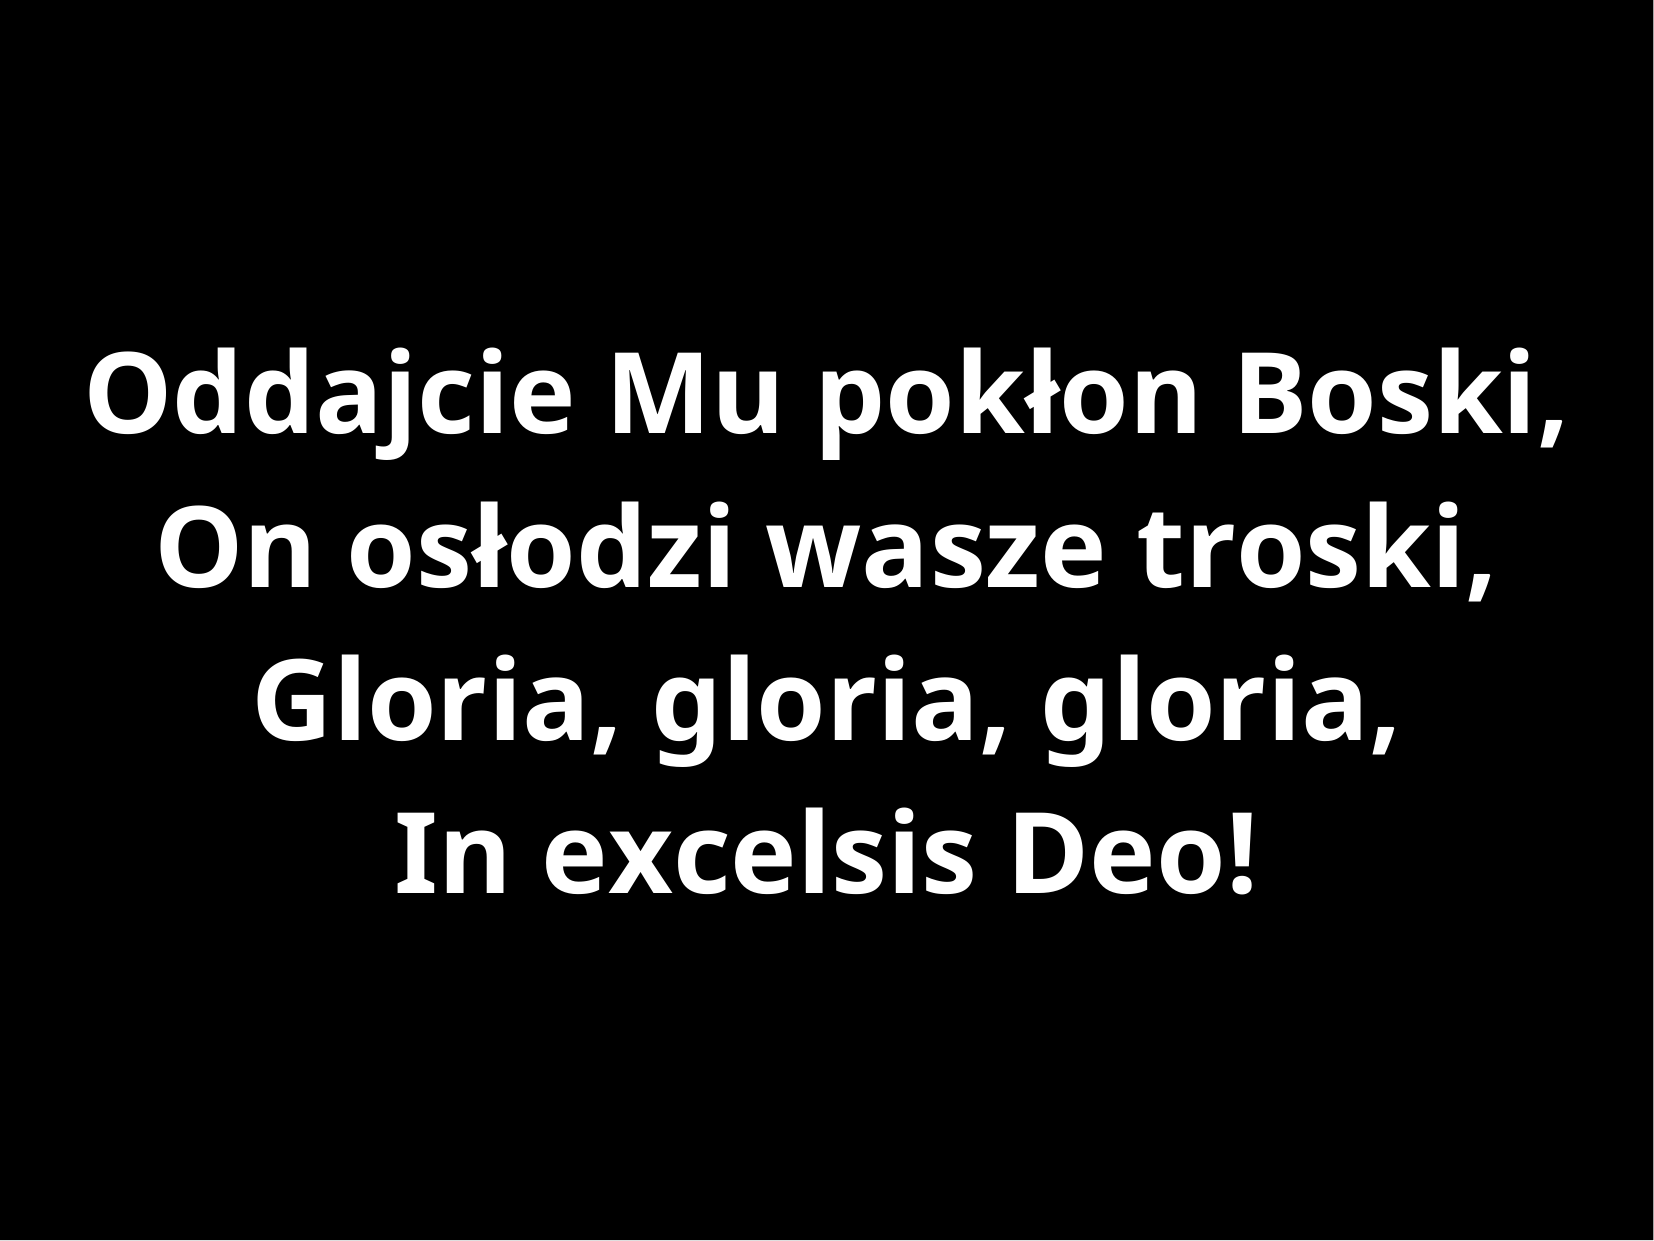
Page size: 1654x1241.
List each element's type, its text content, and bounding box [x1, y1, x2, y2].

title Oddajcie Mu pokłon Boski, On osłodzi wasze troski, Gloria, gloria, gloria, In excelsis Deo! [0, 0, 1654, 1241]
